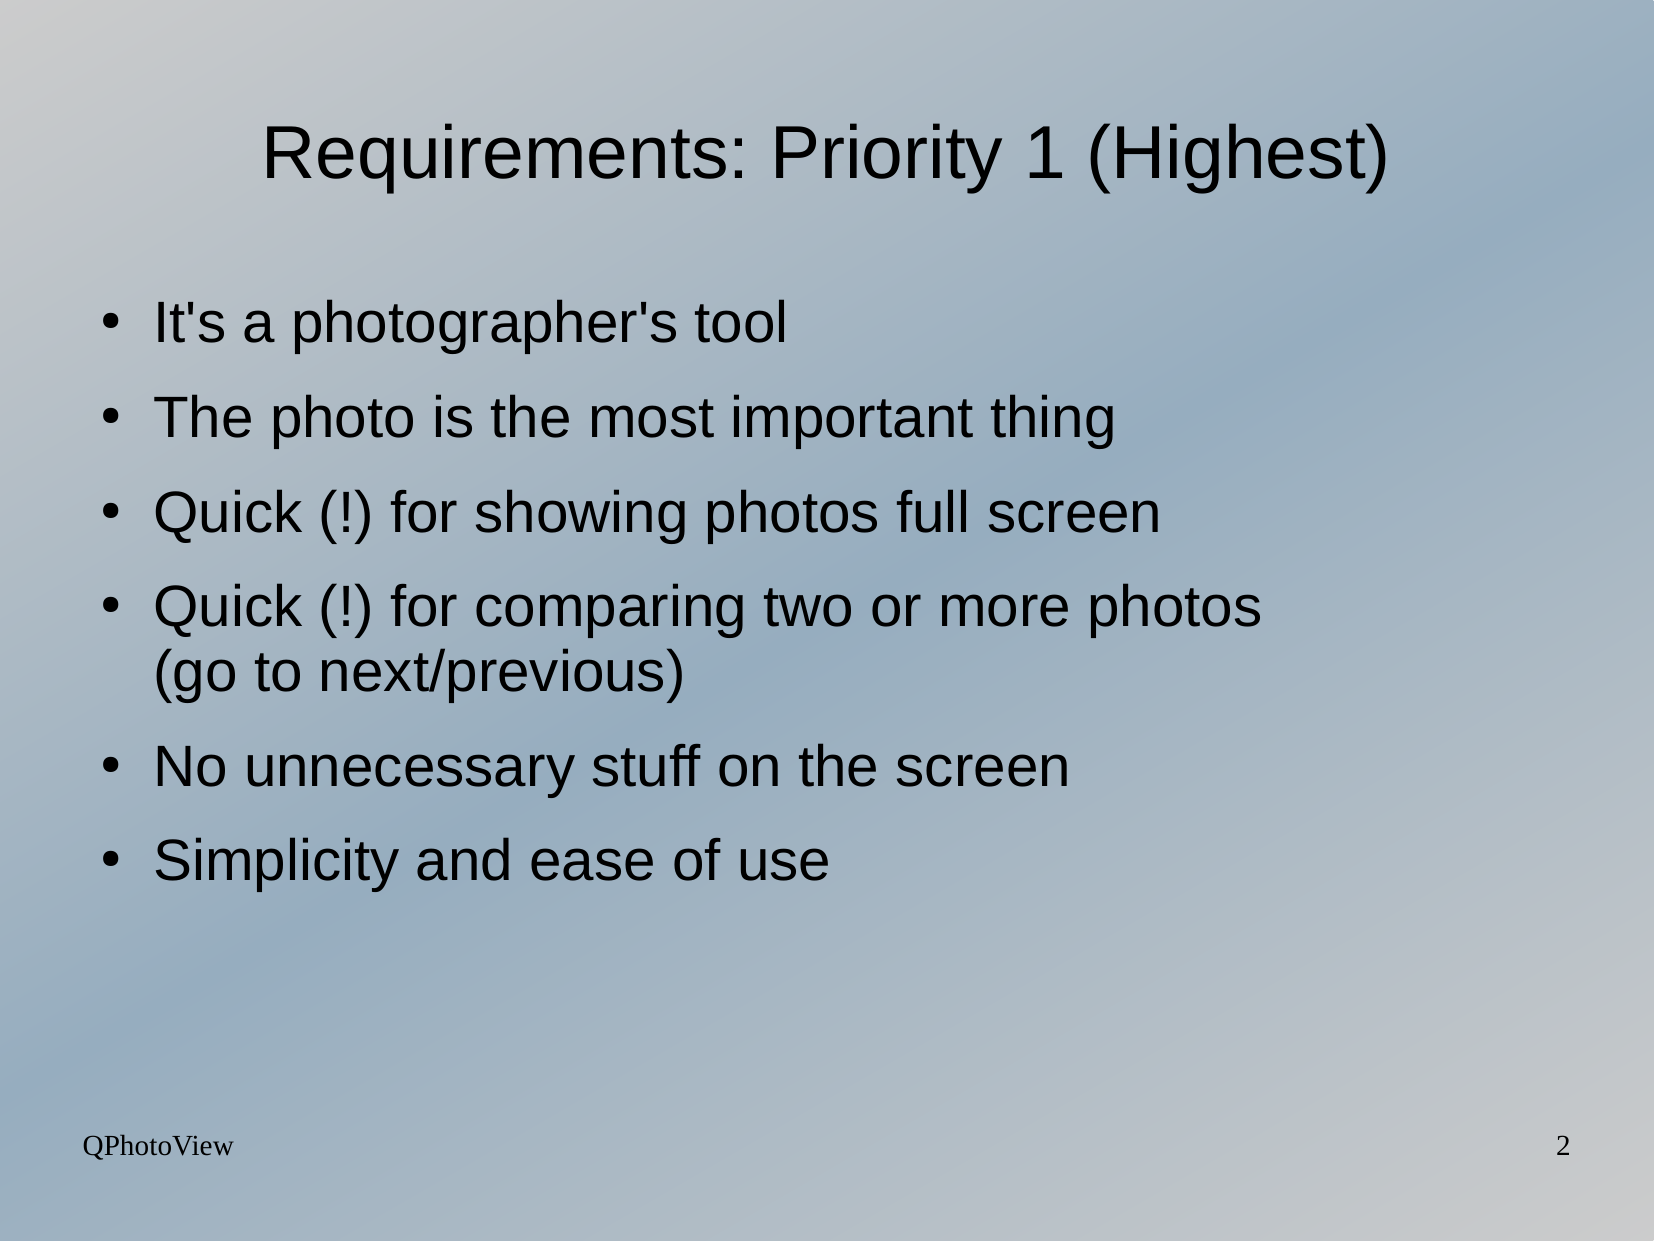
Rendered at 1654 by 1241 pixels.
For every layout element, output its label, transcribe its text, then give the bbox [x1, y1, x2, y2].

title Requirements: Priority 1 (Highest) [82, 49, 1571, 257]
list It's a photographer's tool The photo is the most important thing Quick (!) for showing photos full screen Quick (!) for comparing two or more photos (go to next/previous) No unnecessary stuff on the screen Simplicity and ease of use [82, 290, 1571, 1109]
